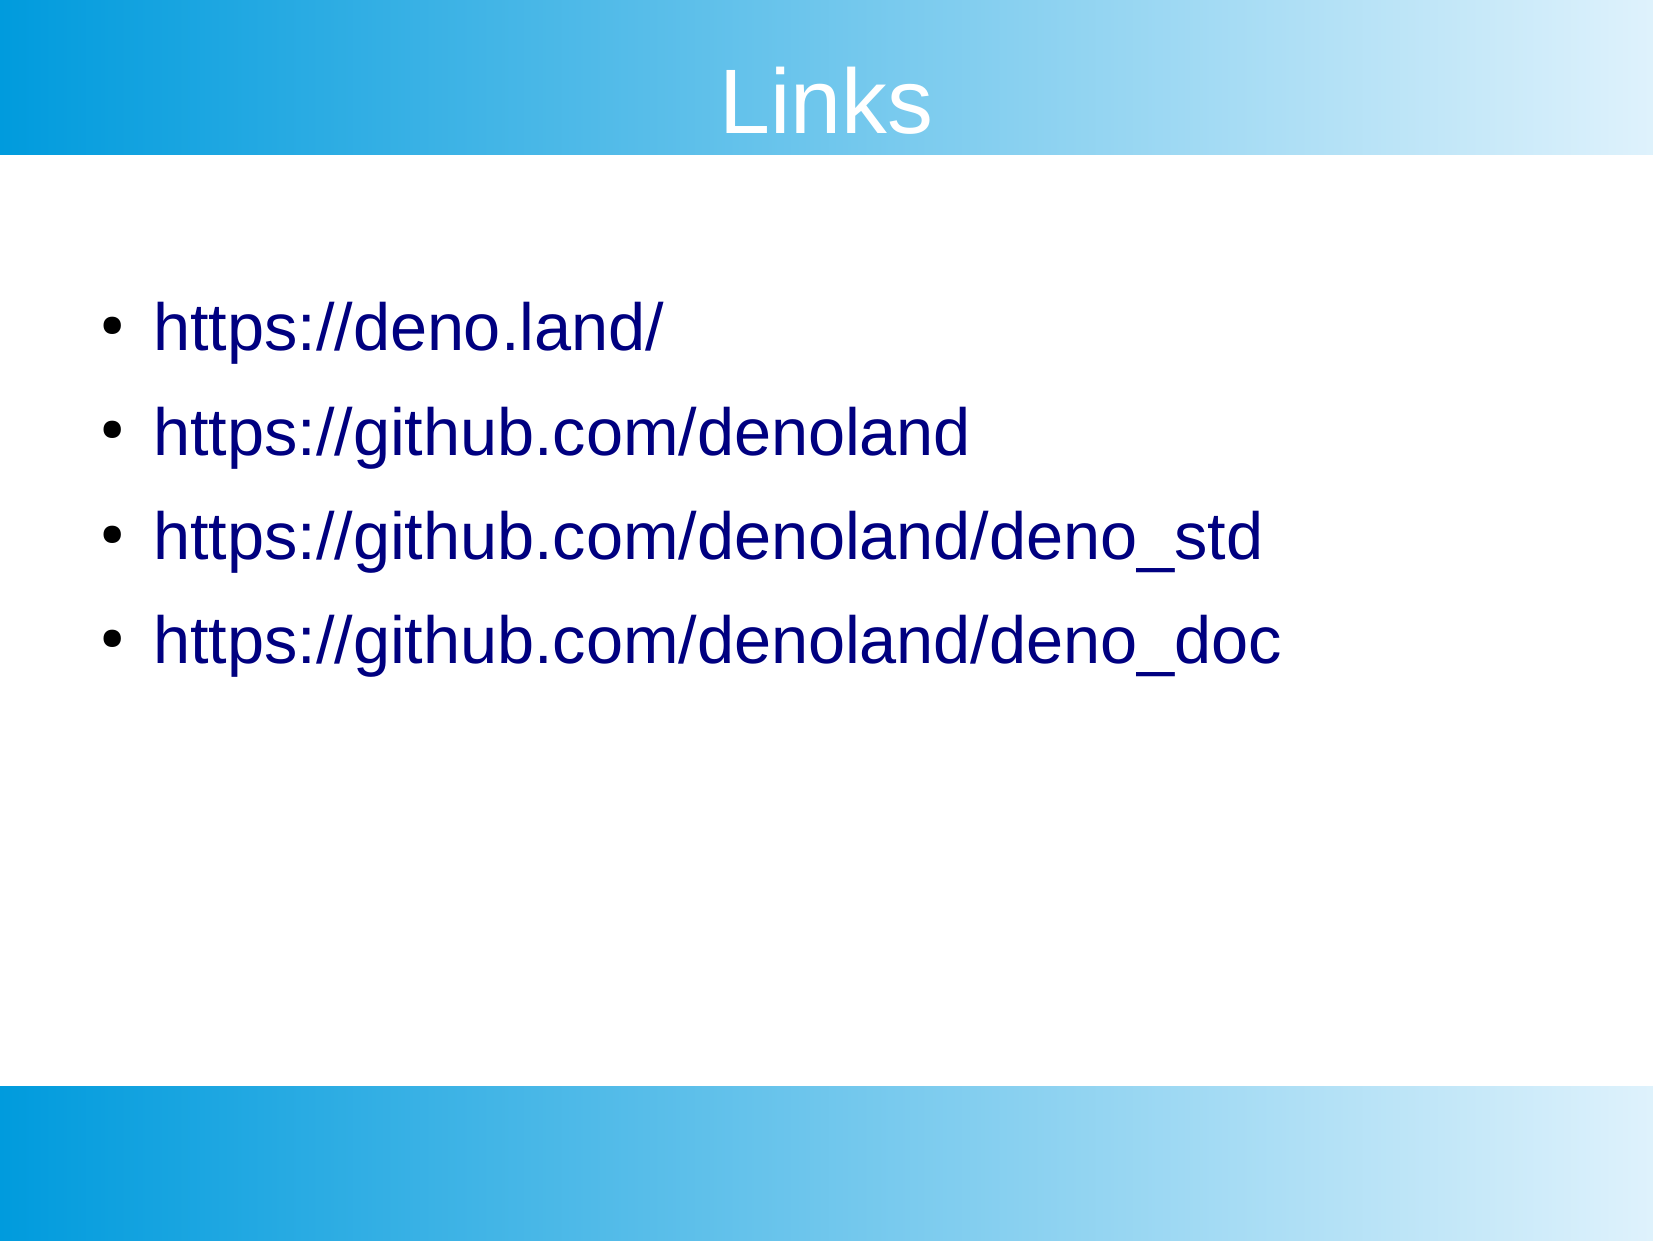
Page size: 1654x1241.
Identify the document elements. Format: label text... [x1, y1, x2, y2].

title Links [82, 49, 1571, 155]
list https://deno.land/ https://github.com/denoland https://github.com/denoland/deno_std https://github.com/denoland/deno_doc [82, 290, 1571, 1010]
